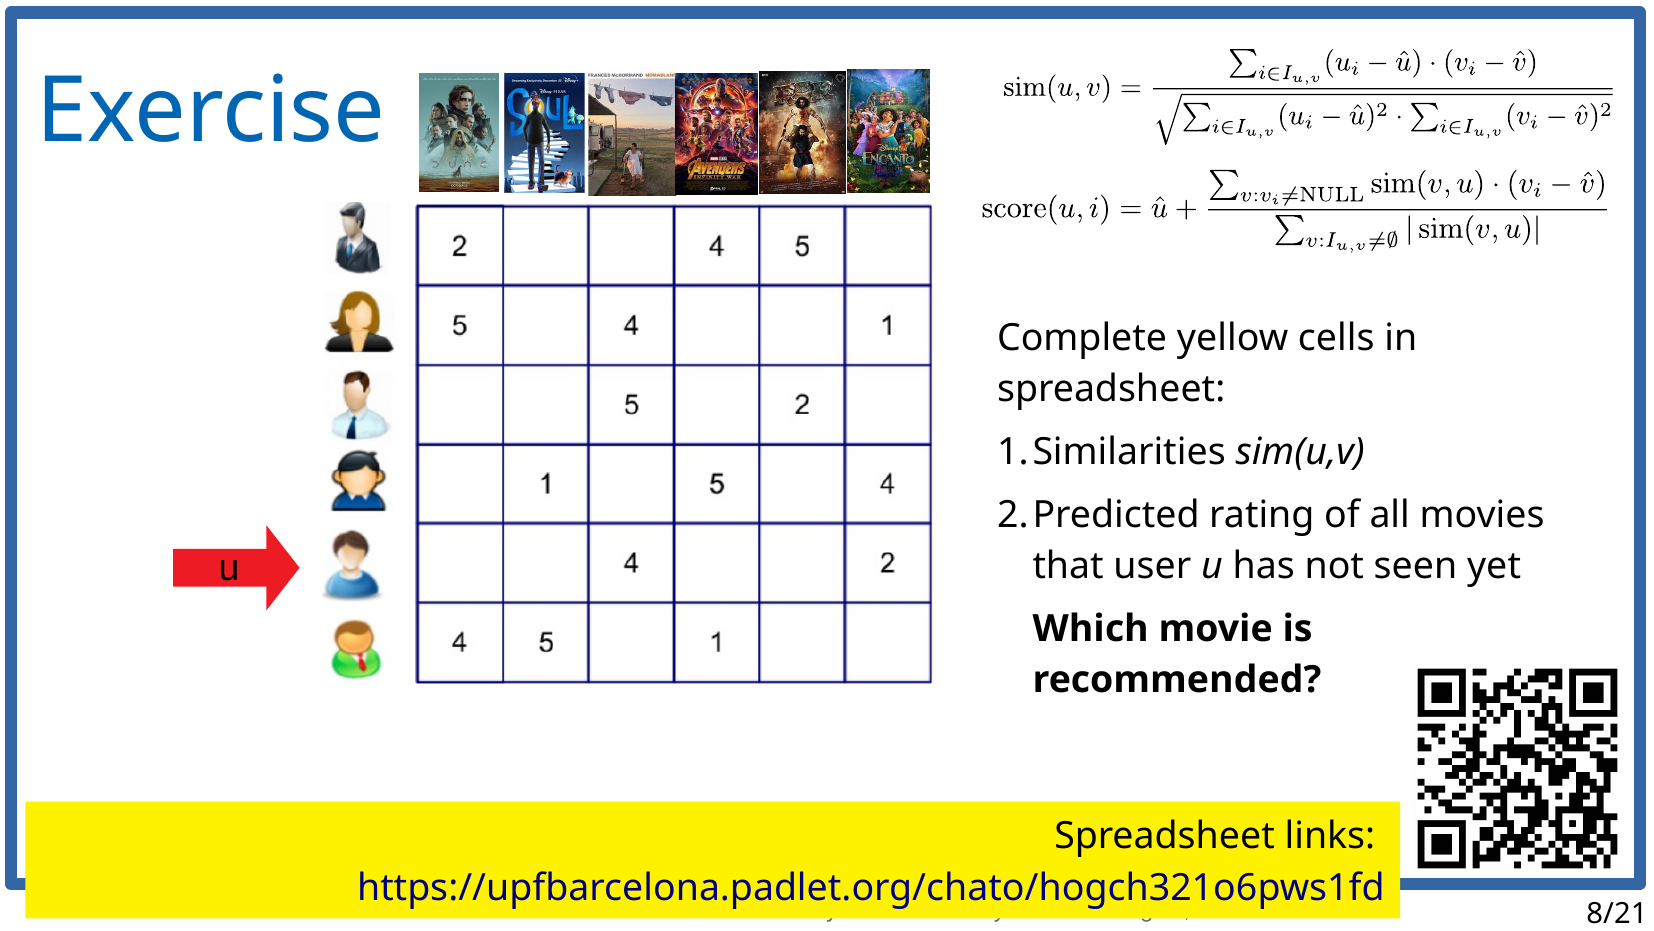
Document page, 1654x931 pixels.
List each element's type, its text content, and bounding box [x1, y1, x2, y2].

picture [419, 73, 499, 192]
text_box u [173, 525, 300, 611]
title Exercise [19, 25, 404, 187]
text_box Spreadsheet links: https://upfbarcelona.padlet.org/chato/hogch321o6pws1fd [25, 801, 1401, 875]
text_box [1003, 49, 1613, 146]
text_box [981, 169, 1607, 253]
text_box Exercise from ML for Recommender Systems tutorial by Alex Karatzoglou, 2015. [113, 890, 1577, 930]
picture [502, 67, 758, 196]
picture [1410, 661, 1625, 876]
picture [322, 202, 940, 692]
text_box Complete yellow cells in spreadsheet: Similarities sim(u,v) Predicted rating of all movies that user u has not seen yet Which movie is recommended? [982, 303, 1611, 662]
picture [759, 71, 846, 194]
picture [847, 69, 930, 193]
